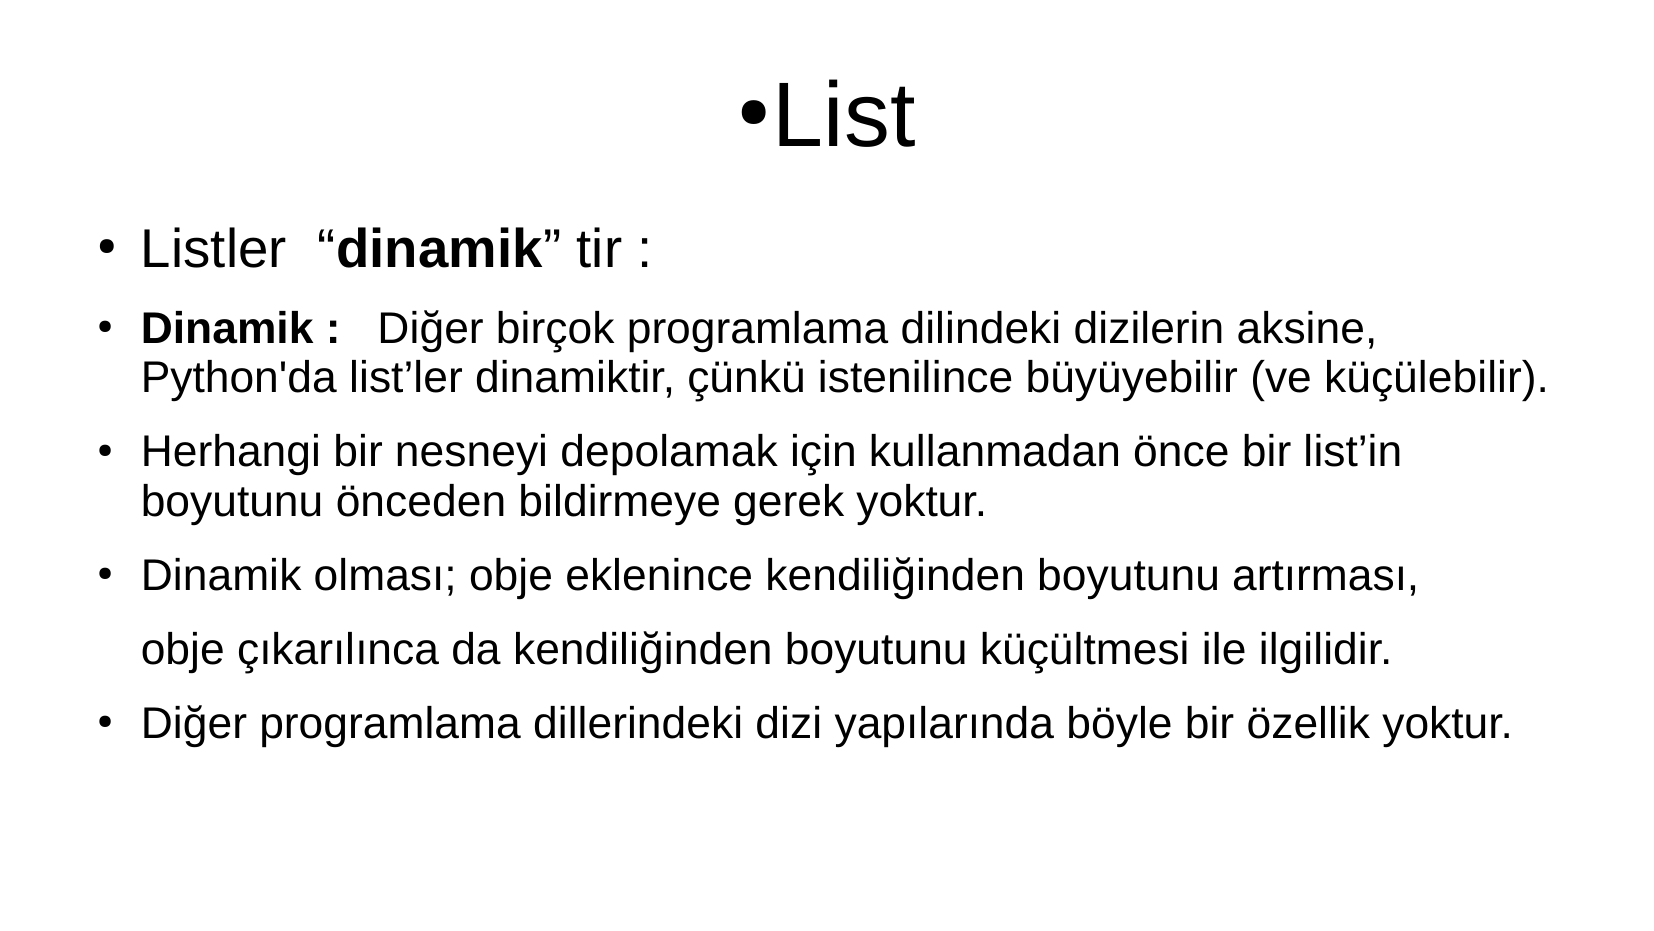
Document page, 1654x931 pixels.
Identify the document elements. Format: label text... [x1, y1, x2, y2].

list Listler “dinamik” tir : Dinamik : Diğer birçok programlama dilindeki dizilerin aksine, Python'da list’ler dinamiktir, çünkü istenilince büyüyebilir (ve küçülebilir). Herhangi bir nesneyi depolamak için kullanmadan önce bir list’in boyutunu önceden bildirmeye gerek yoktur. Dinamik olması; obje eklenince kendiliğinden boyutunu artırması, obje çıkarılınca da kendiliğinden boyutunu küçültmesi ile ilgilidir. Diğer programlama dillerindeki dizi yapılarında böyle bir özellik yoktur. [82, 217, 1571, 758]
title List [82, 37, 1571, 193]
